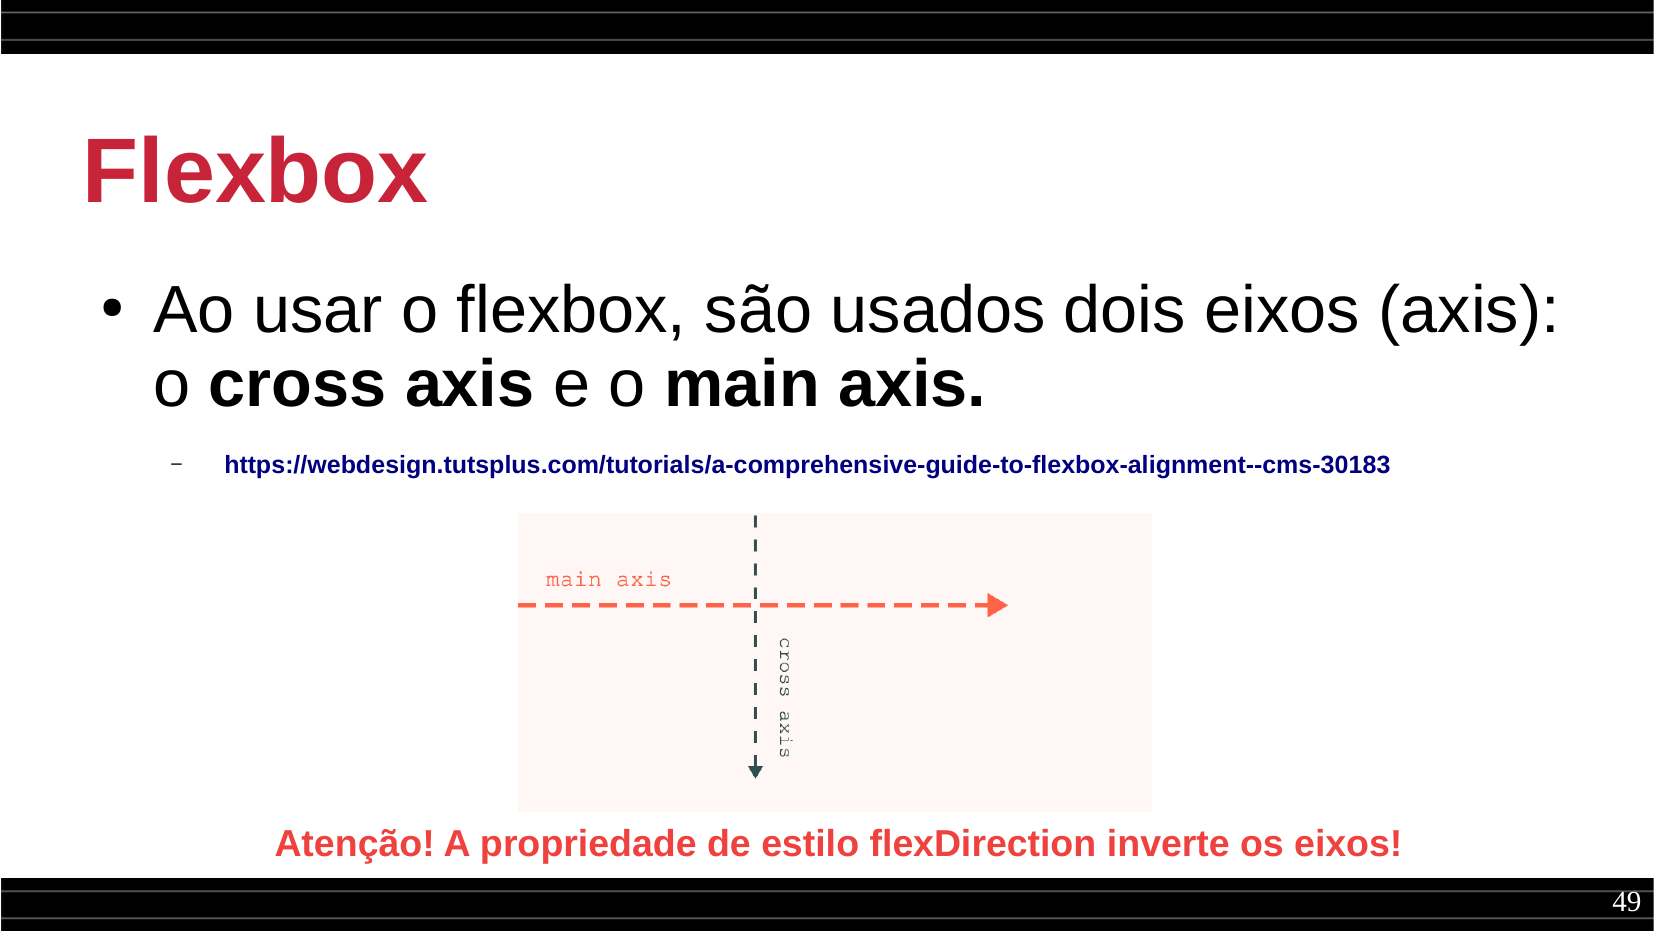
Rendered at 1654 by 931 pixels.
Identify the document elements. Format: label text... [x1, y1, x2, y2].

picture [1, 878, 1654, 931]
picture [518, 513, 1152, 812]
picture [1, 0, 1654, 54]
list Ao usar o flexbox, são usados dois eixos (axis): o cross axis e o main axis. https://webdesign.tutsplus.com/tutorials/a-comprehensive-guide-to-flexbox-alignment--cms-30183 [82, 271, 1571, 758]
text_box Atenção! A propriedade de estilo flexDirection inverte os eixos! [259, 814, 1419, 872]
title Flexbox [82, 92, 1571, 249]
